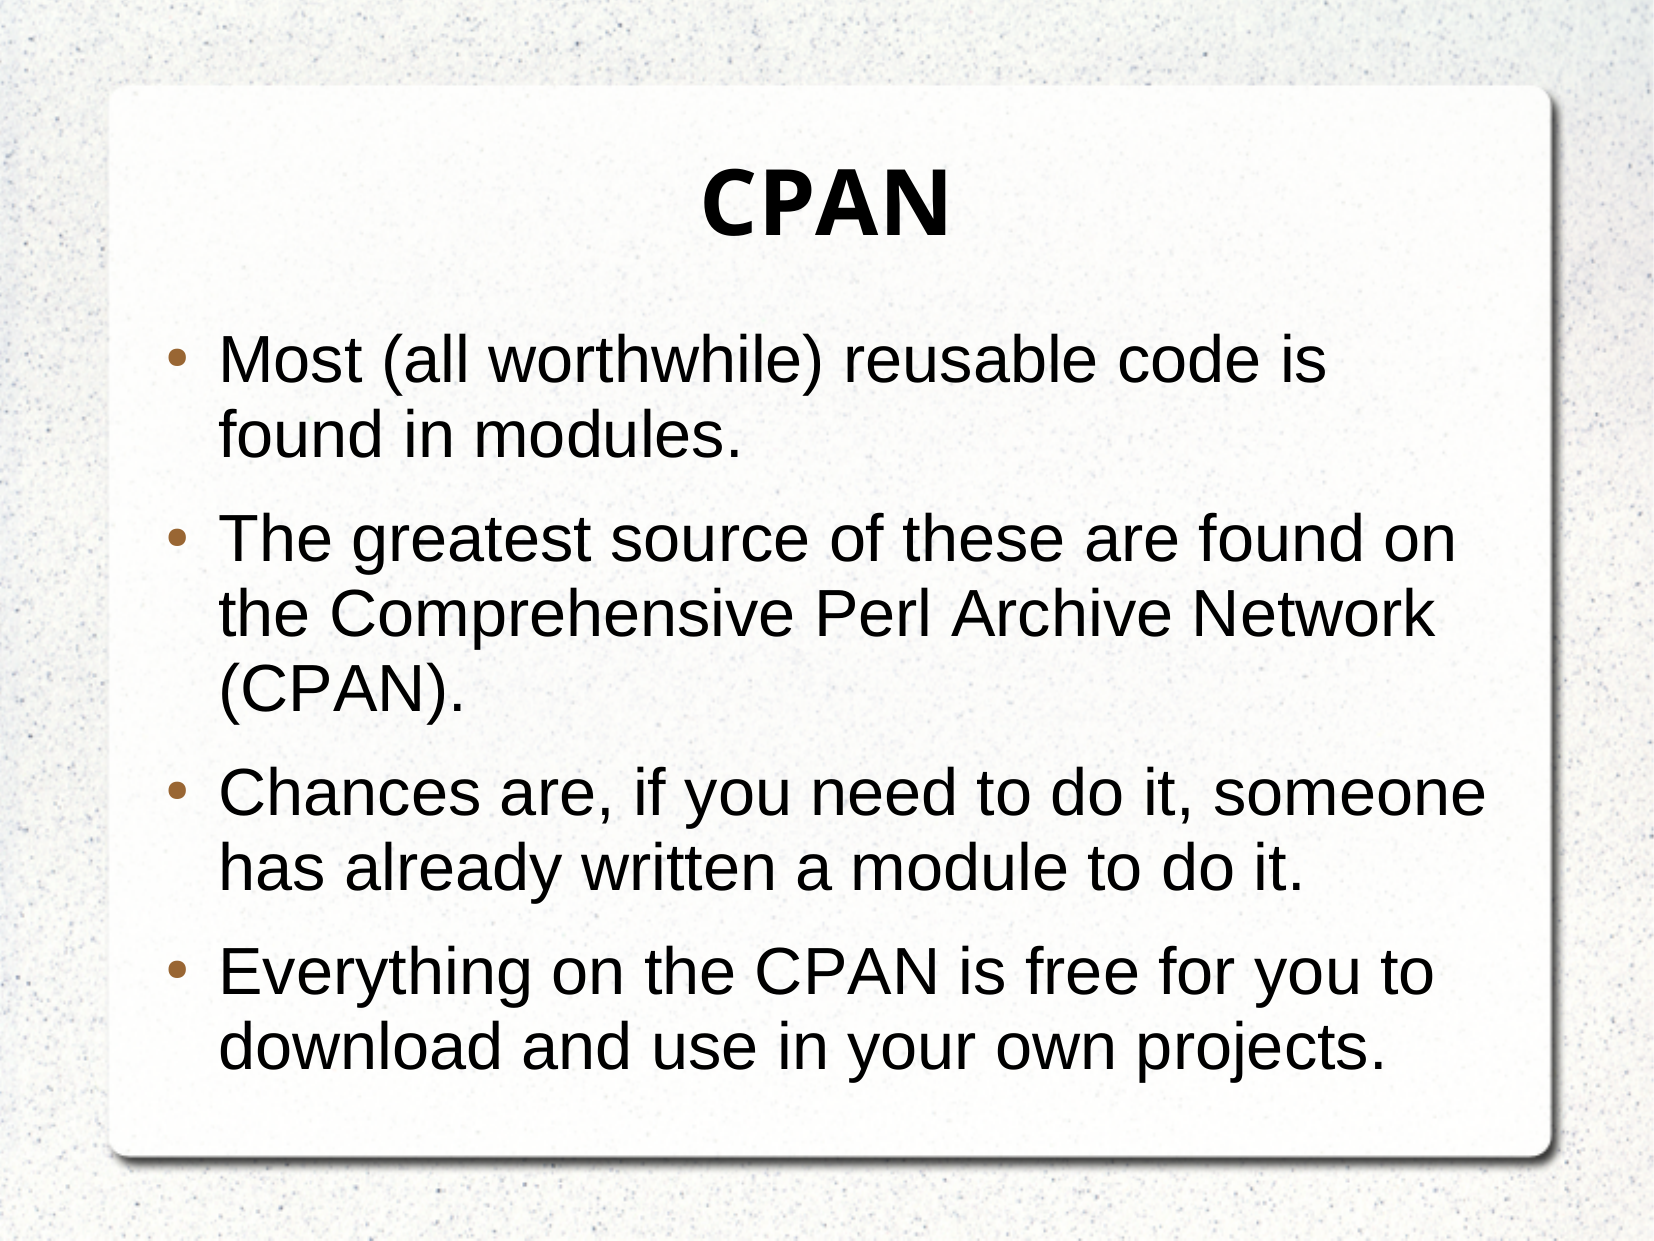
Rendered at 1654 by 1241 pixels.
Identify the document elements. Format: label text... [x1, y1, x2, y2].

picture [0, 0, 1654, 1241]
title CPAN [118, 96, 1536, 304]
list Most (all worthwhile) reusable code is found in modules. The greatest source of these are found on the Comprehensive Perl Archive Network (CPAN). Chances are, if you need to do it, someone has already written a module to do it. Everything on the CPAN is free for you to download and use in your own projects. [147, 322, 1506, 1082]
